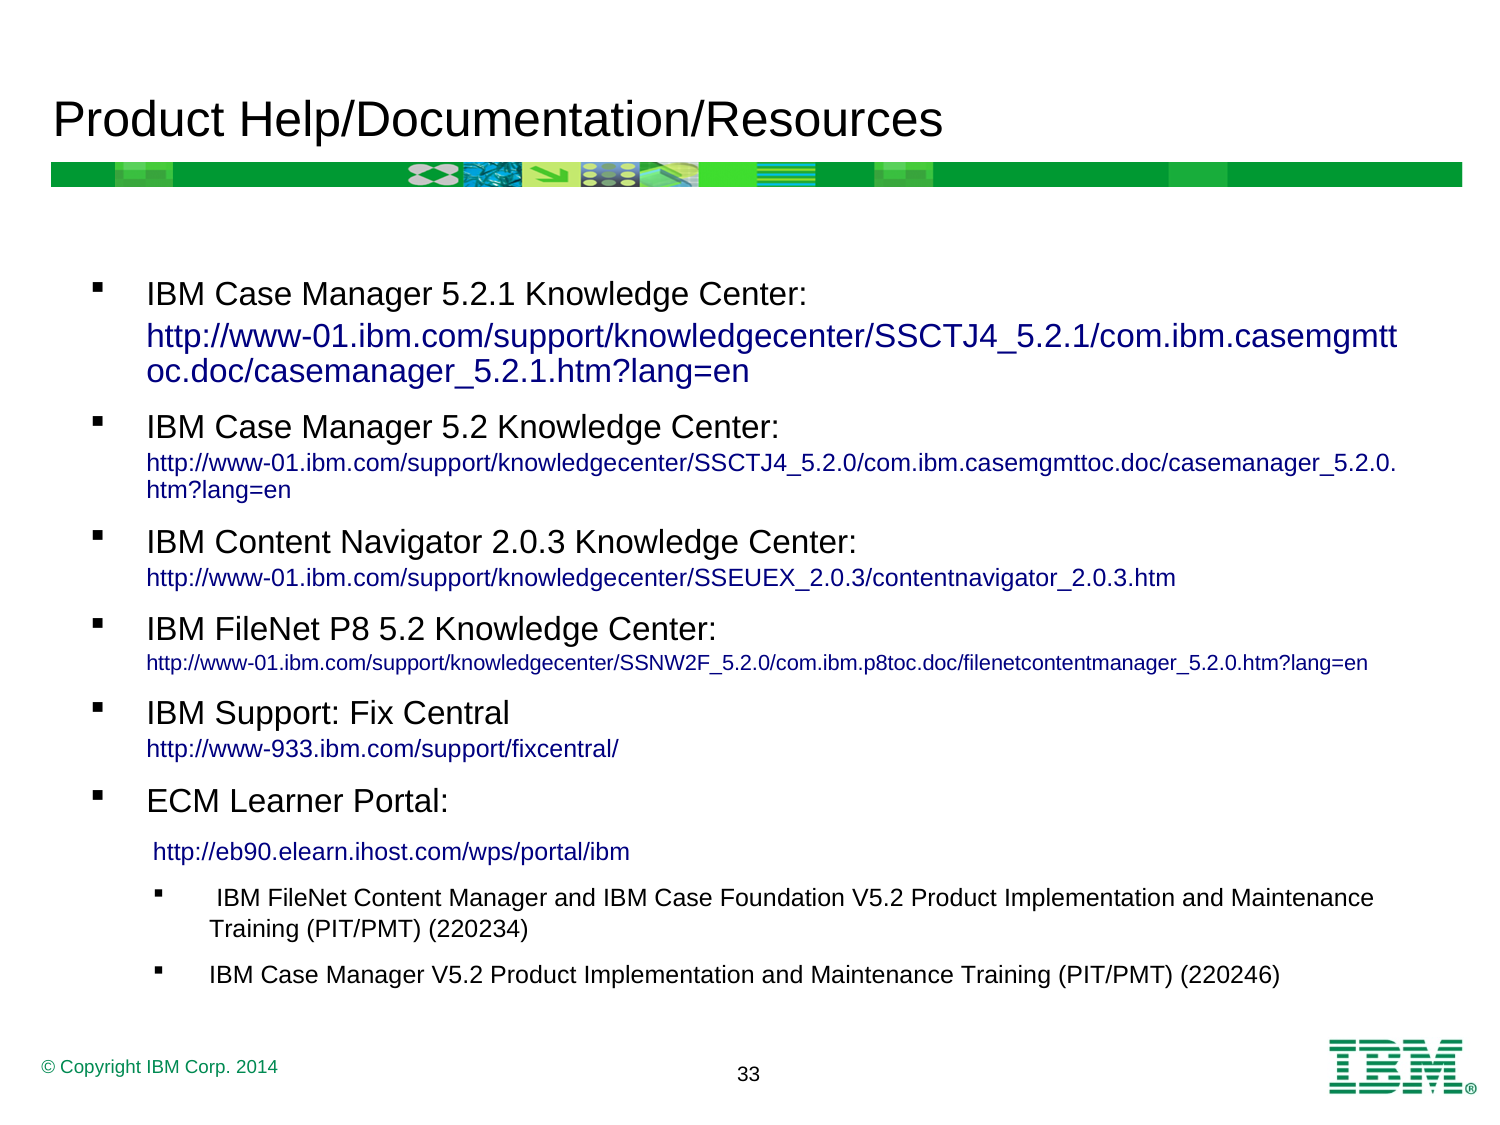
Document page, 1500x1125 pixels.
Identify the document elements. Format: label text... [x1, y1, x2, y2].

list IBM Case Manager 5.2.1 Knowledge Center: http://www-01.ibm.com/support/knowledgecenter/SSCTJ4_5.2.1/com.ibm.casemgmttoc.doc/casemanager_5.2.1.htm?lang=en IBM Case Manager 5.2 Knowledge Center:http://www-01.ibm.com/support/knowledgecenter/SSCTJ4_5.2.0/com.ibm.casemgmttoc.doc/casemanager_5.2.0.htm?lang=en IBM Content Navigator 2.0.3 Knowledge Center:http://www-01.ibm.com/support/knowledgecenter/SSEUEX_2.0.3/contentnavigator_2.0.3.htm IBM FileNet P8 5.2 Knowledge Center: http://www-01.ibm.com/support/knowledgecenter/SSNW2F_5.2.0/com.ibm.p8toc.doc/filenetcontentmanager_5.2.0.htm?lang=en IBM Support: Fix Central http://www-933.ibm.com/support/fixcentral/ ECM Learner Portal: http://eb90.elearn.ihost.com/wps/portal/ibm IBM FileNet Content Manager and IBM Case Foundation V5.2 Product Implementation and Maintenance Training (PIT/PMT) (220234) IBM Case Manager V5.2 Product Implementation and Maintenance Training (PIT/PMT) (220246) [75, 262, 1426, 1005]
title Product Help/Documentation/Resources [37, 45, 1388, 188]
picture [1327, 1037, 1479, 1096]
picture [50, 161, 1463, 189]
